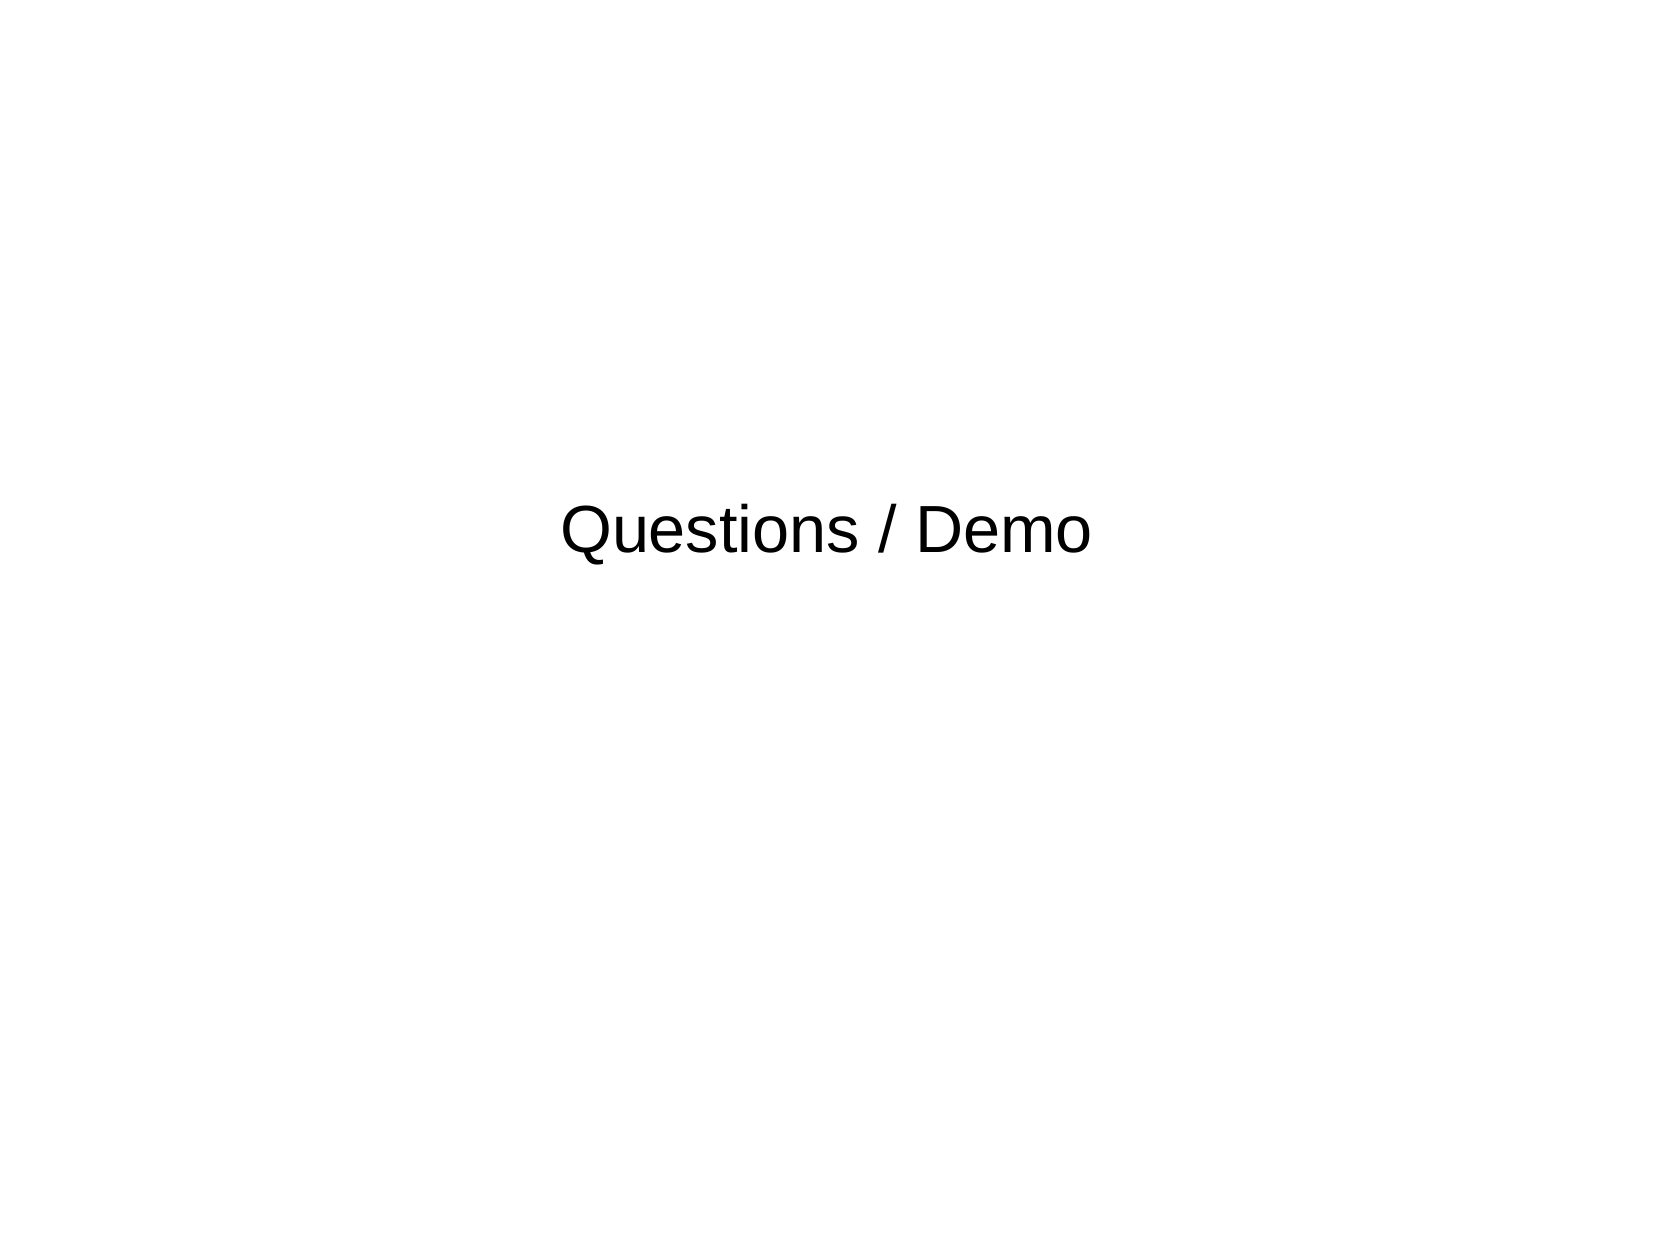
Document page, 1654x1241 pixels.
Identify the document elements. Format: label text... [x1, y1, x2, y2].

subtitle Questions / Demo [82, 49, 1571, 1010]
